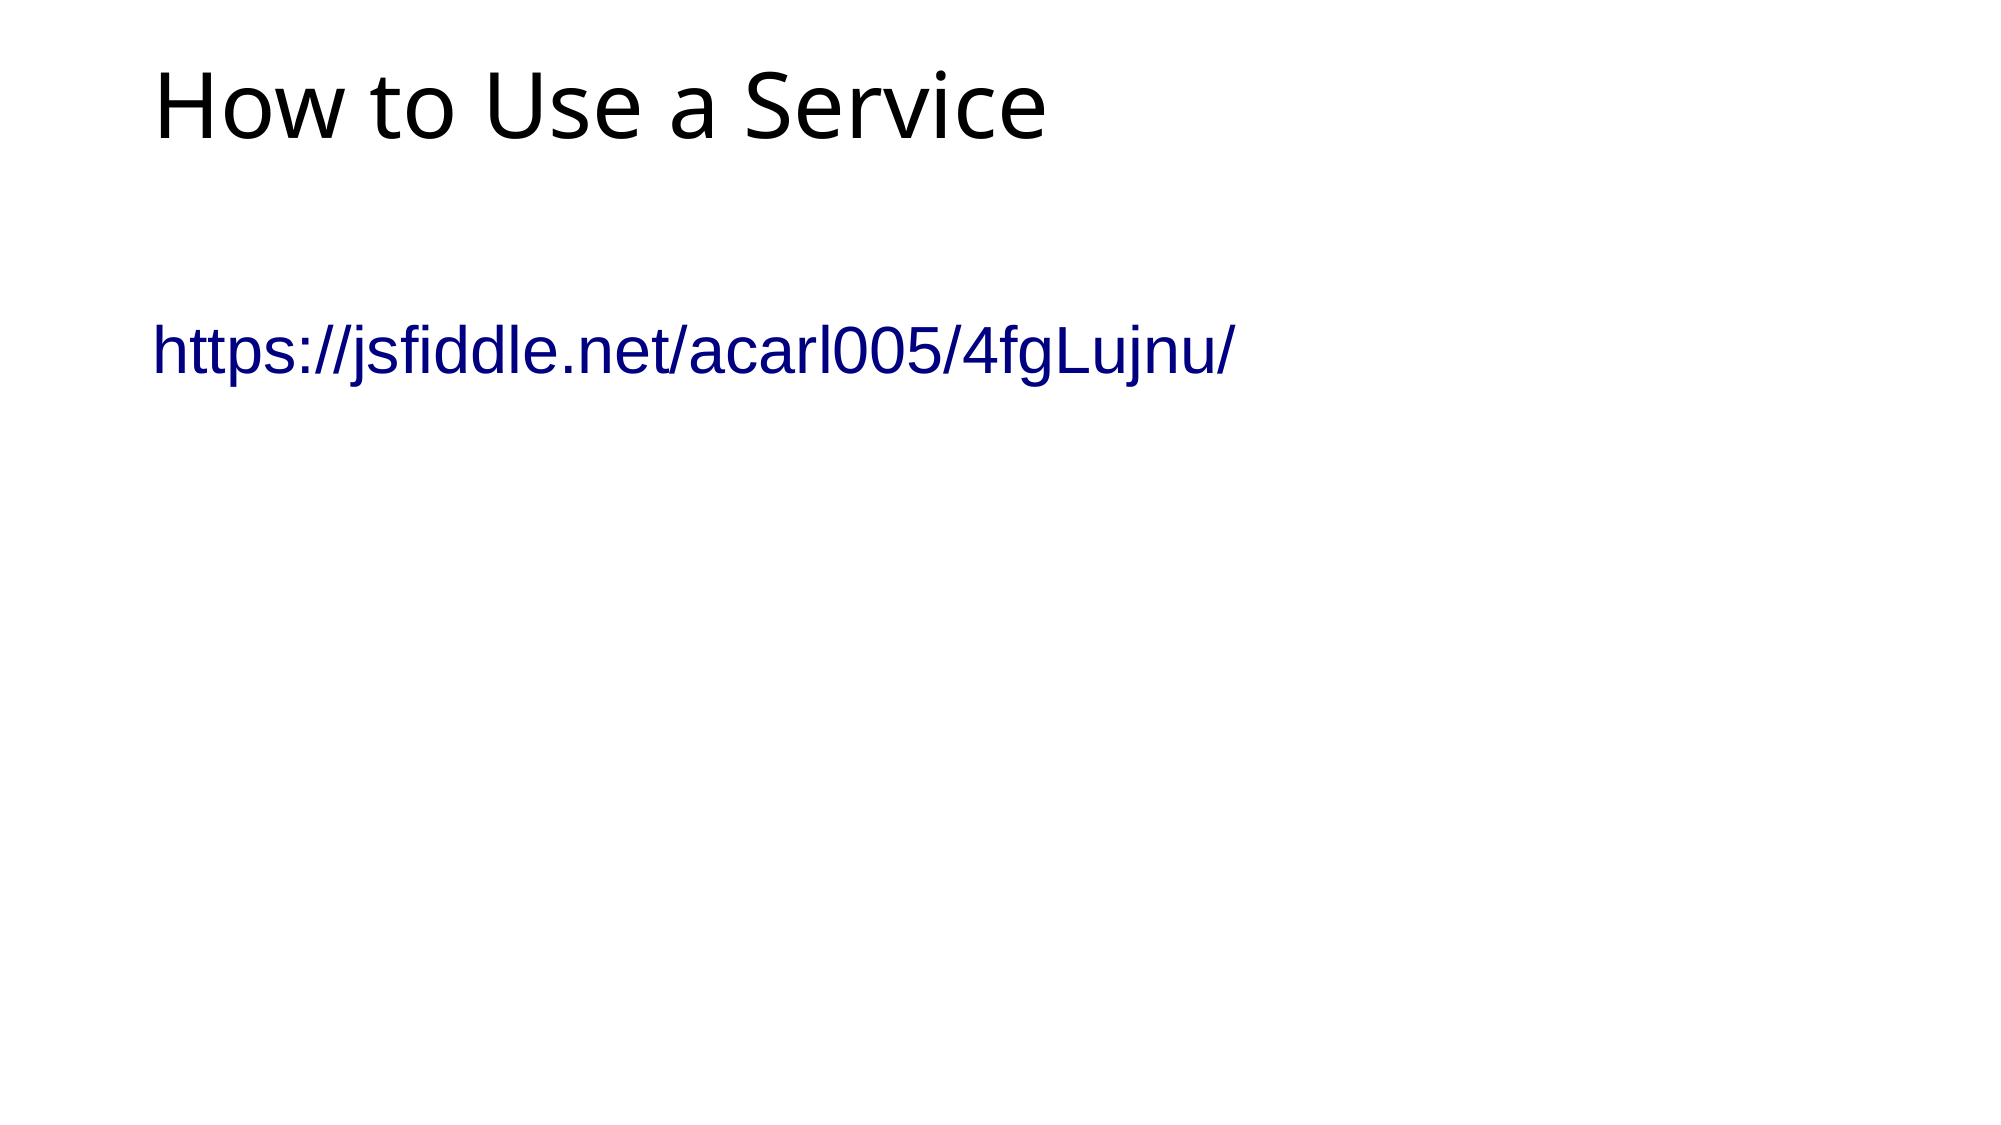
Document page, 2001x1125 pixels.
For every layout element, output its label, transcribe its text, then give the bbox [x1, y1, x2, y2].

list https://jsfiddle.net/acarl005/4fgLujnu/ [137, 299, 1863, 1014]
title How to Use a Service [137, 0, 1863, 218]
